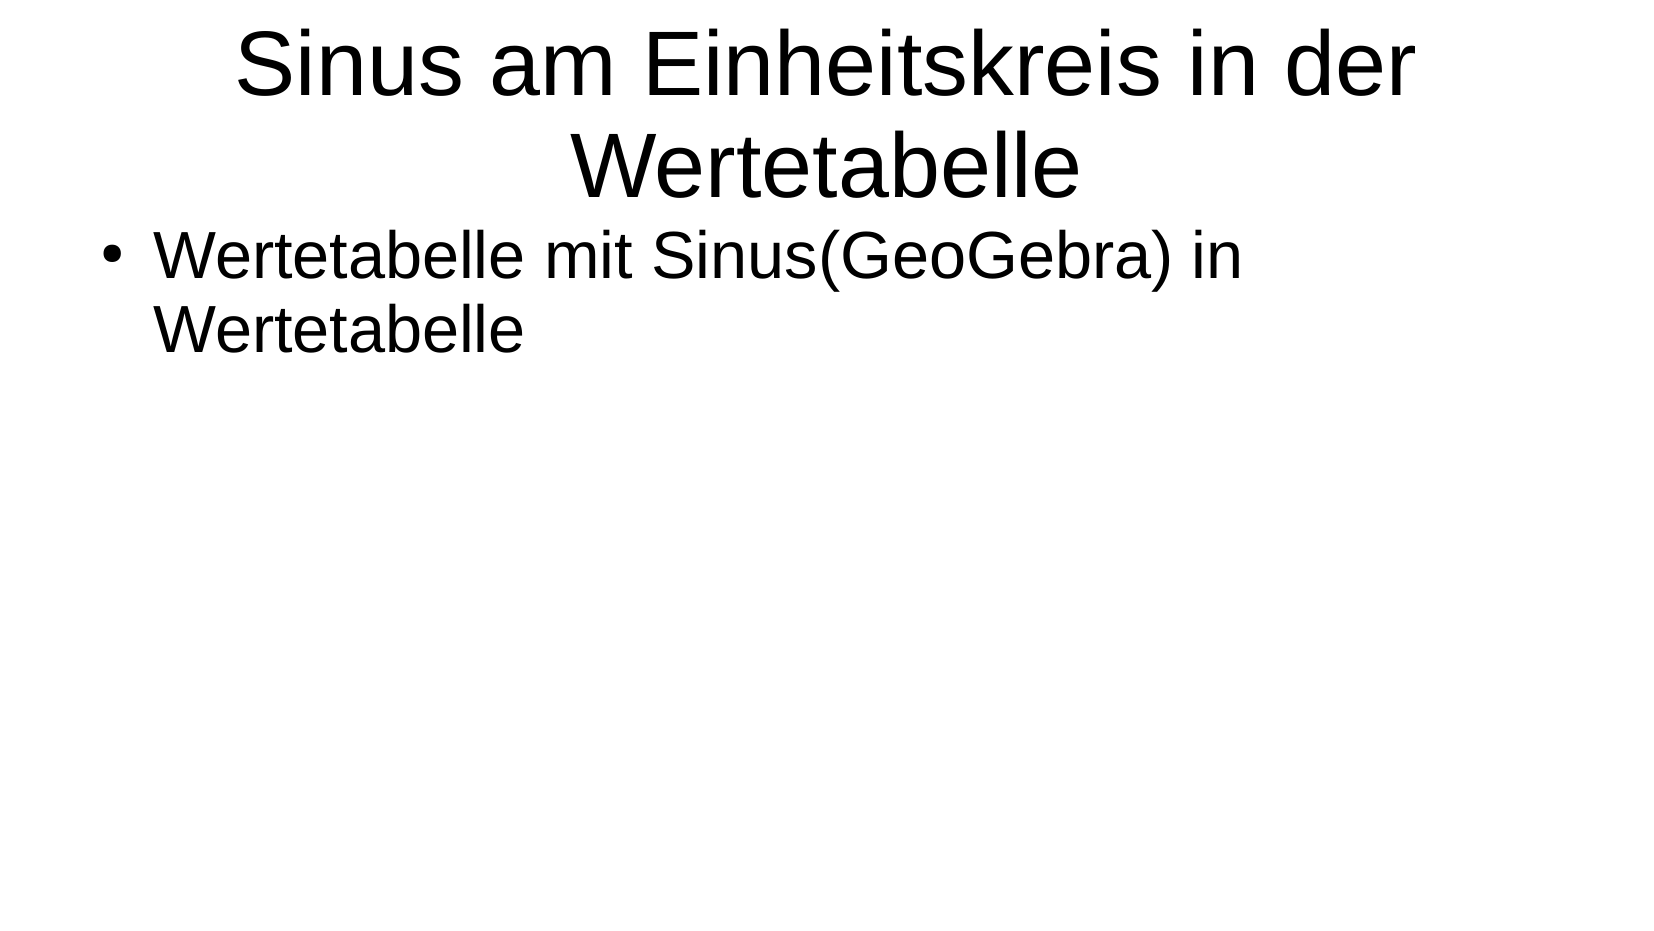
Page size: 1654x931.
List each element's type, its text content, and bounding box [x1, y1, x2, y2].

list Wertetabelle mit Sinus(GeoGebra) in Wertetabelle [82, 217, 1571, 758]
title Sinus am Einheitskreis in der Wertetabelle [82, 12, 1571, 217]
